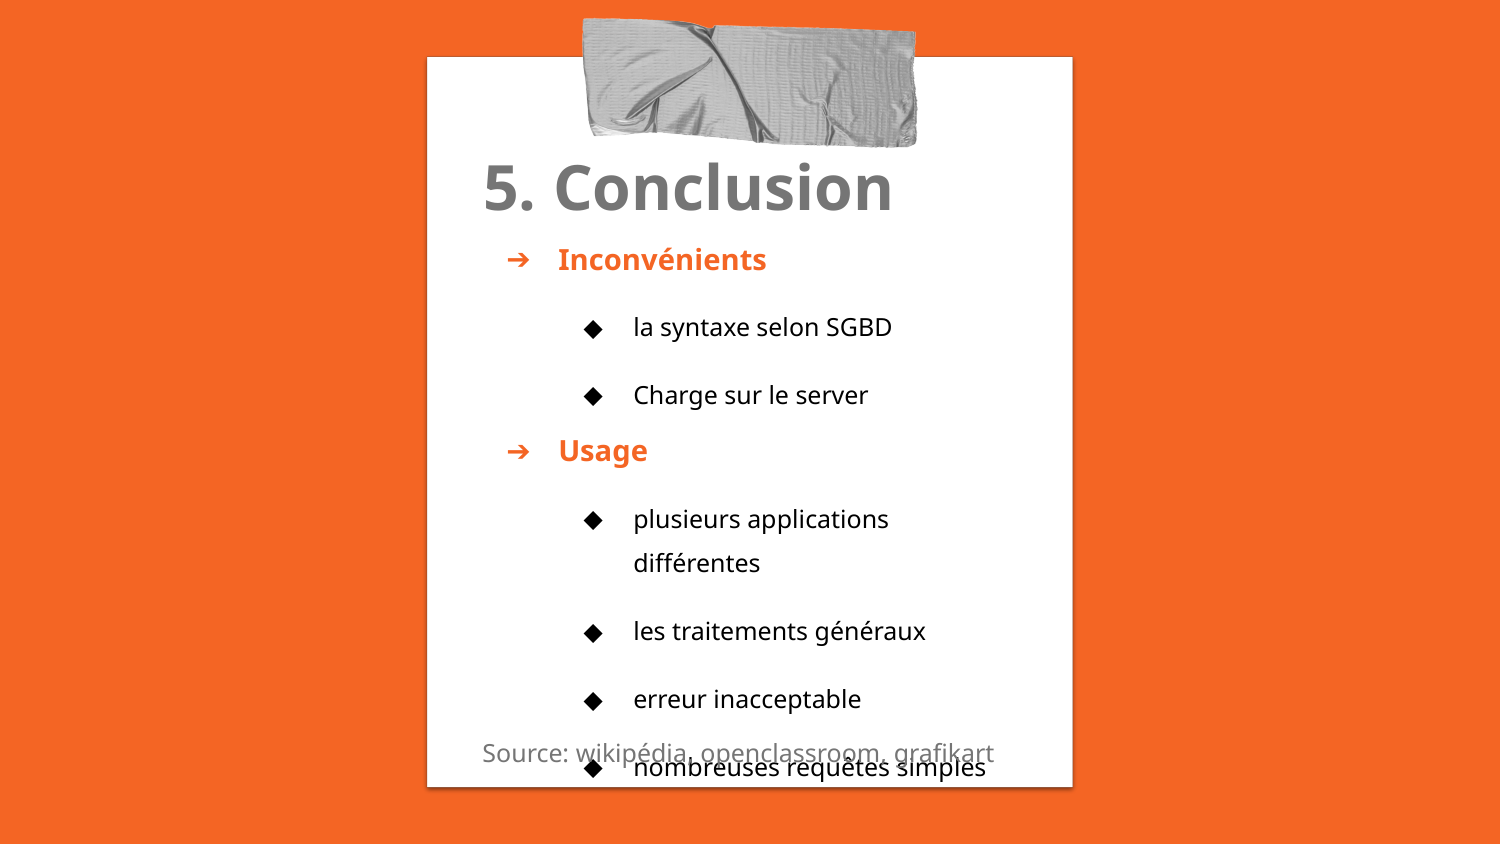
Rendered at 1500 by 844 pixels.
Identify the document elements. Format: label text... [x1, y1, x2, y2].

text_box Source: wikipédia, openclassroom, grafikart [467, 722, 1049, 774]
text_box 5. Conclusion [468, 112, 1032, 225]
picture [401, 16, 1099, 817]
list Inconvénients la syntaxe selon SGBD Charge sur le server Usage plusieurs applications différentes les traitements généraux erreur inacceptable nombreuses requêtes simples [468, 225, 1032, 698]
